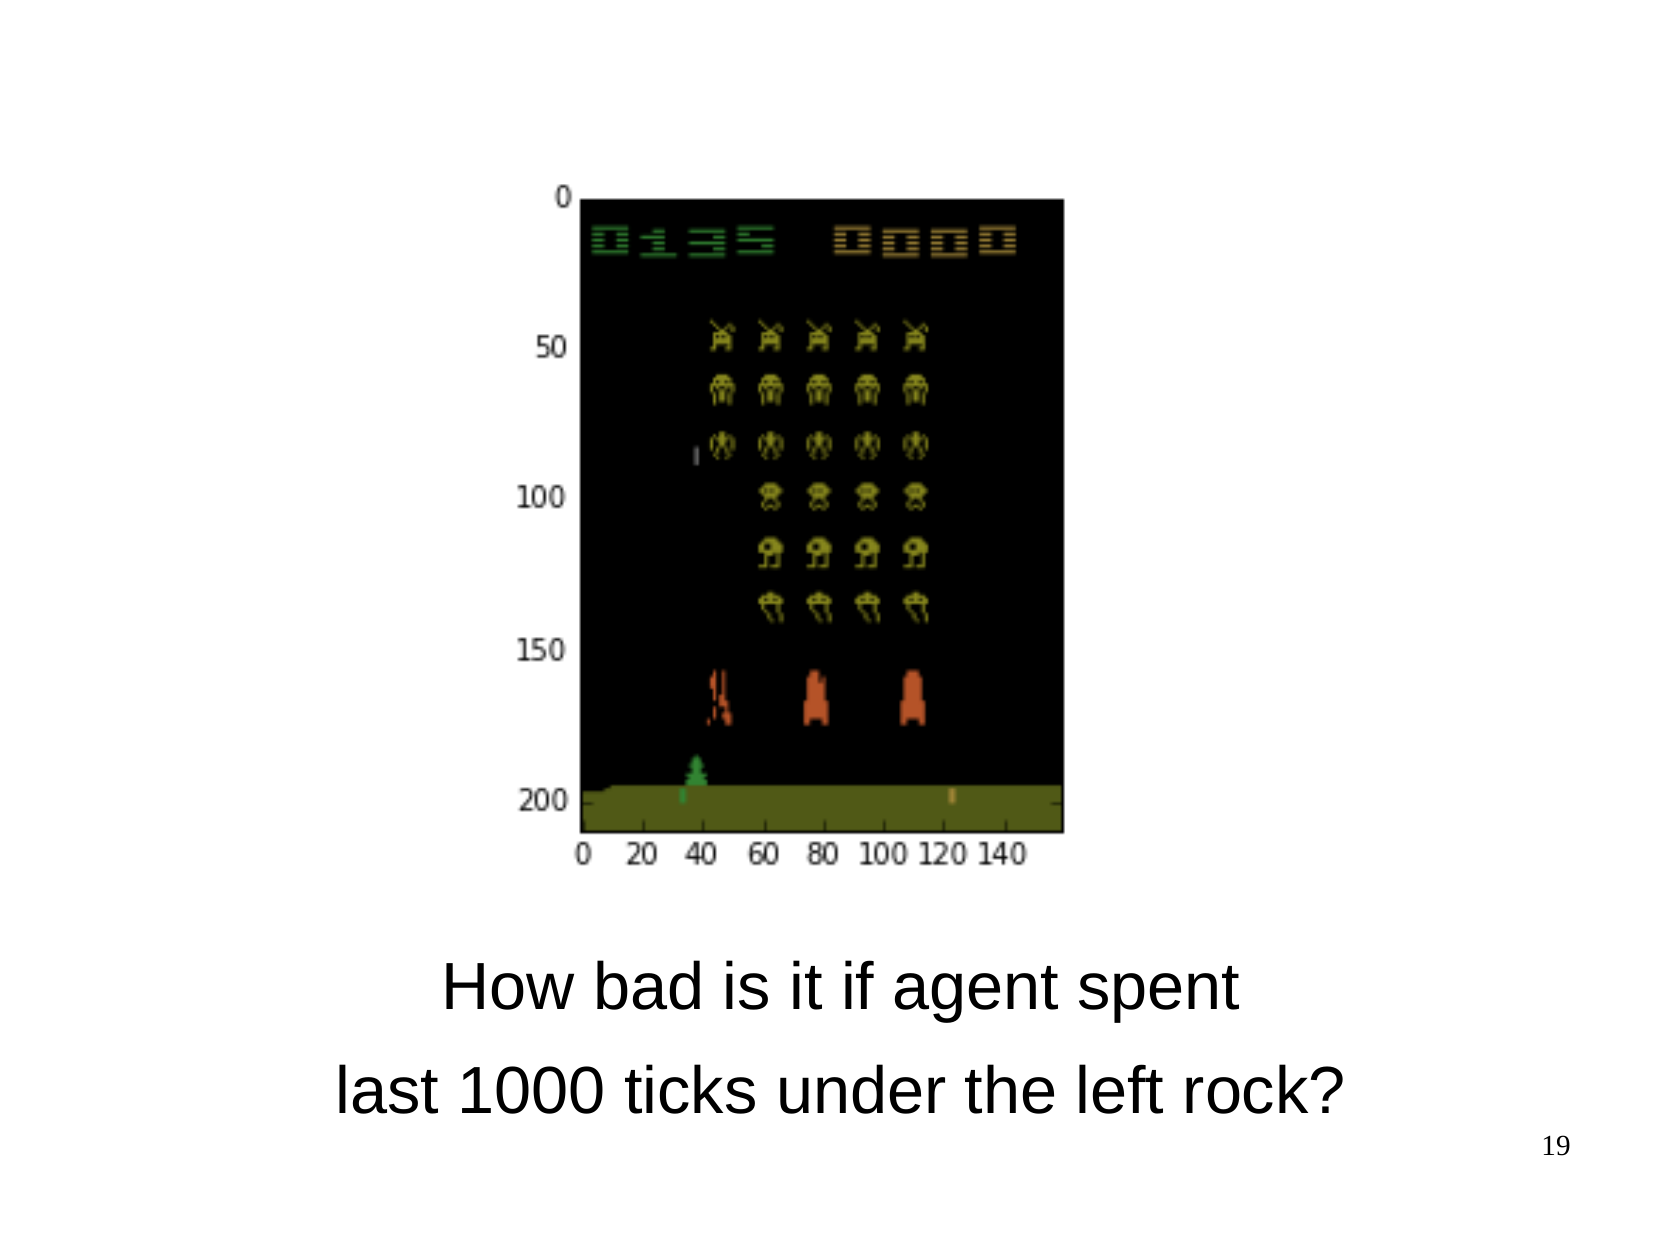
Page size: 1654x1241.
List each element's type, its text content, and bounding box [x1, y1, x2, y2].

list How bad is it if agent spent last 1000 ticks under the left rock? [61, 949, 1551, 1156]
picture [496, 166, 1082, 891]
